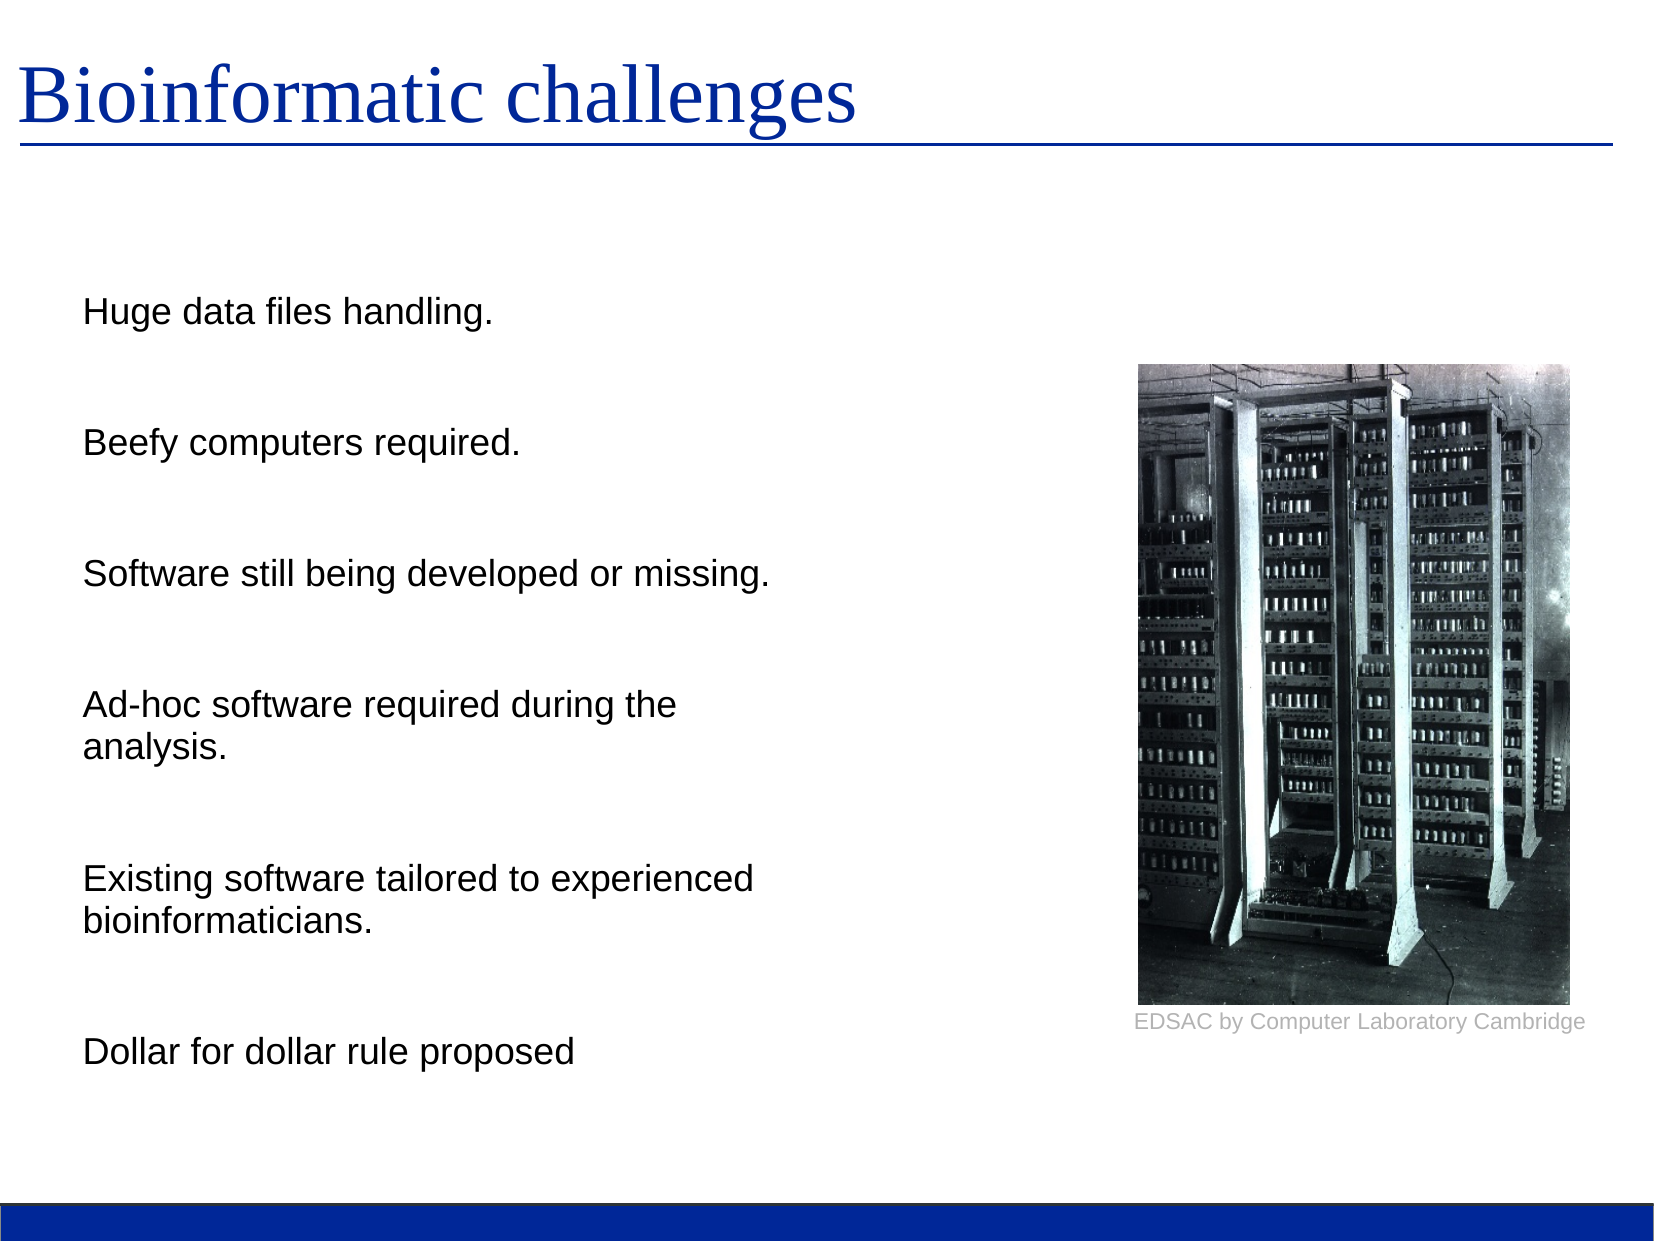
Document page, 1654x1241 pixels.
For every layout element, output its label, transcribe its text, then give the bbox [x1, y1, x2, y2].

picture [1138, 364, 1570, 1001]
title Bioinformatic challenges [17, 0, 1589, 198]
list Huge data files handling. Beefy computers required. Software still being developed or missing. Ad-hoc software required during the analysis. Existing software tailored to experienced bioinformaticians. Dollar for dollar rule proposed [82, 290, 809, 1109]
text_box EDSAC by Computer Laboratory Cambridge [1119, 1001, 1601, 1078]
